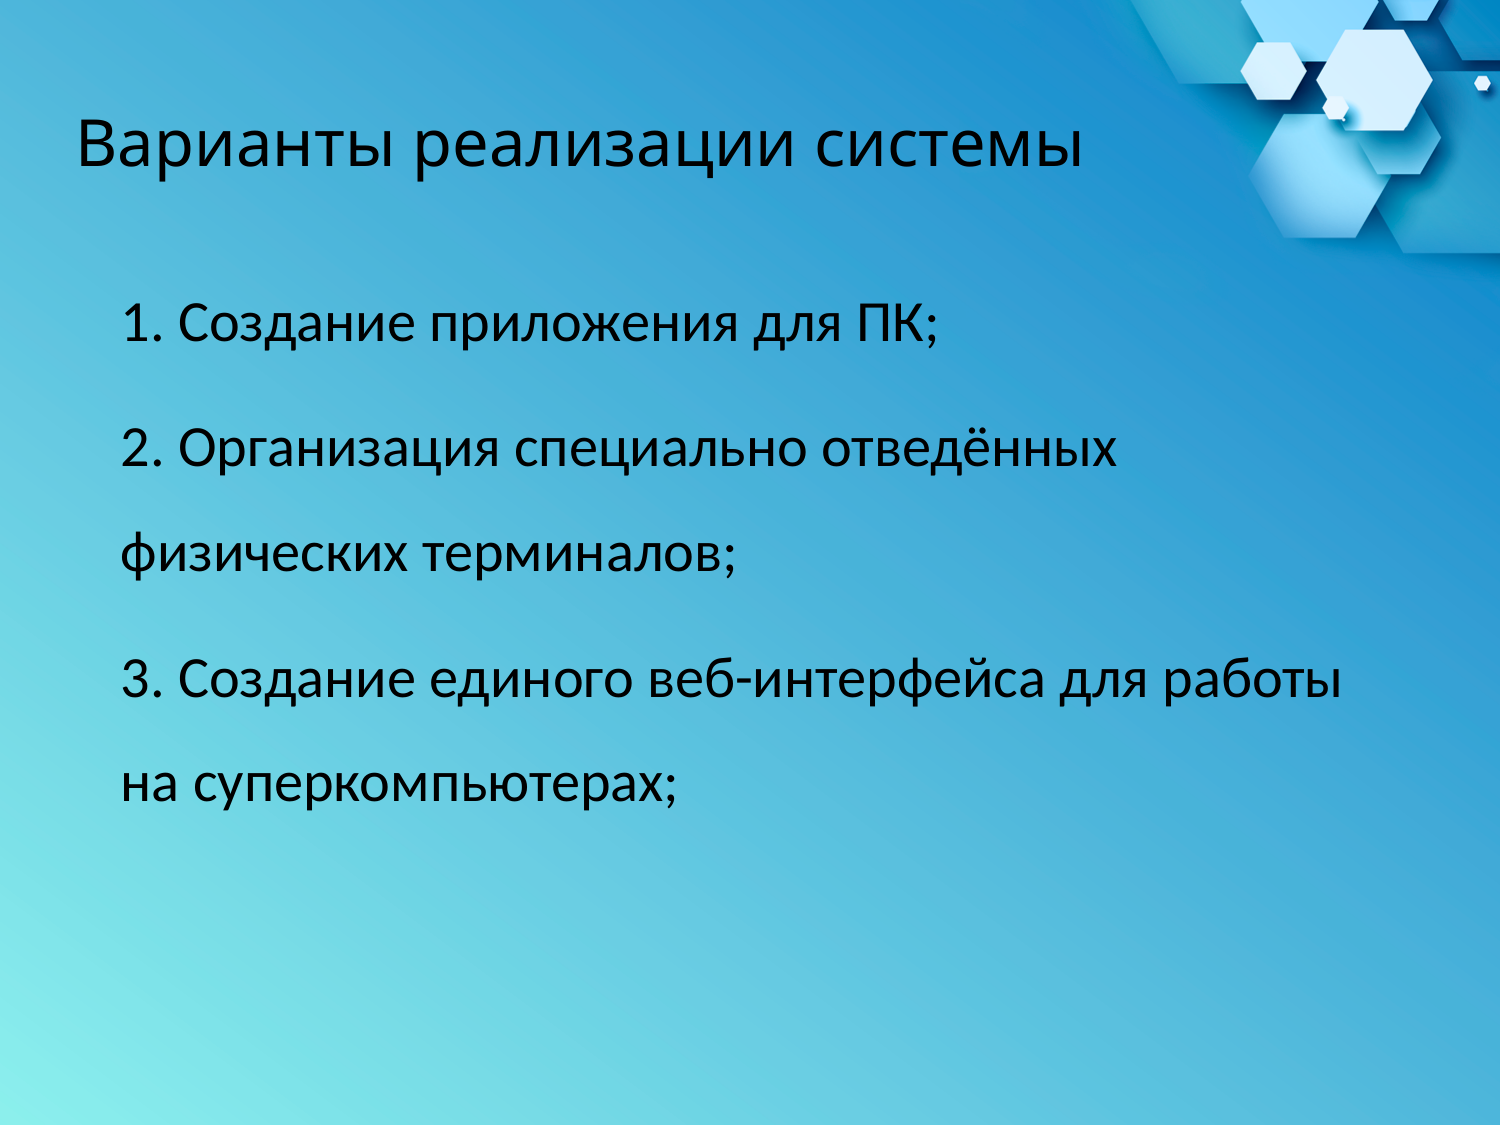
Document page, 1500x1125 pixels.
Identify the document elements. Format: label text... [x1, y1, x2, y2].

title Варианты реализации системы [60, 82, 1294, 209]
list 1. Создание приложения для ПК; 2. Организация специально отведённых физических терминалов; 3. Создание единого веб-интерфейса для работы на суперкомпьютерах; [105, 240, 1397, 1014]
